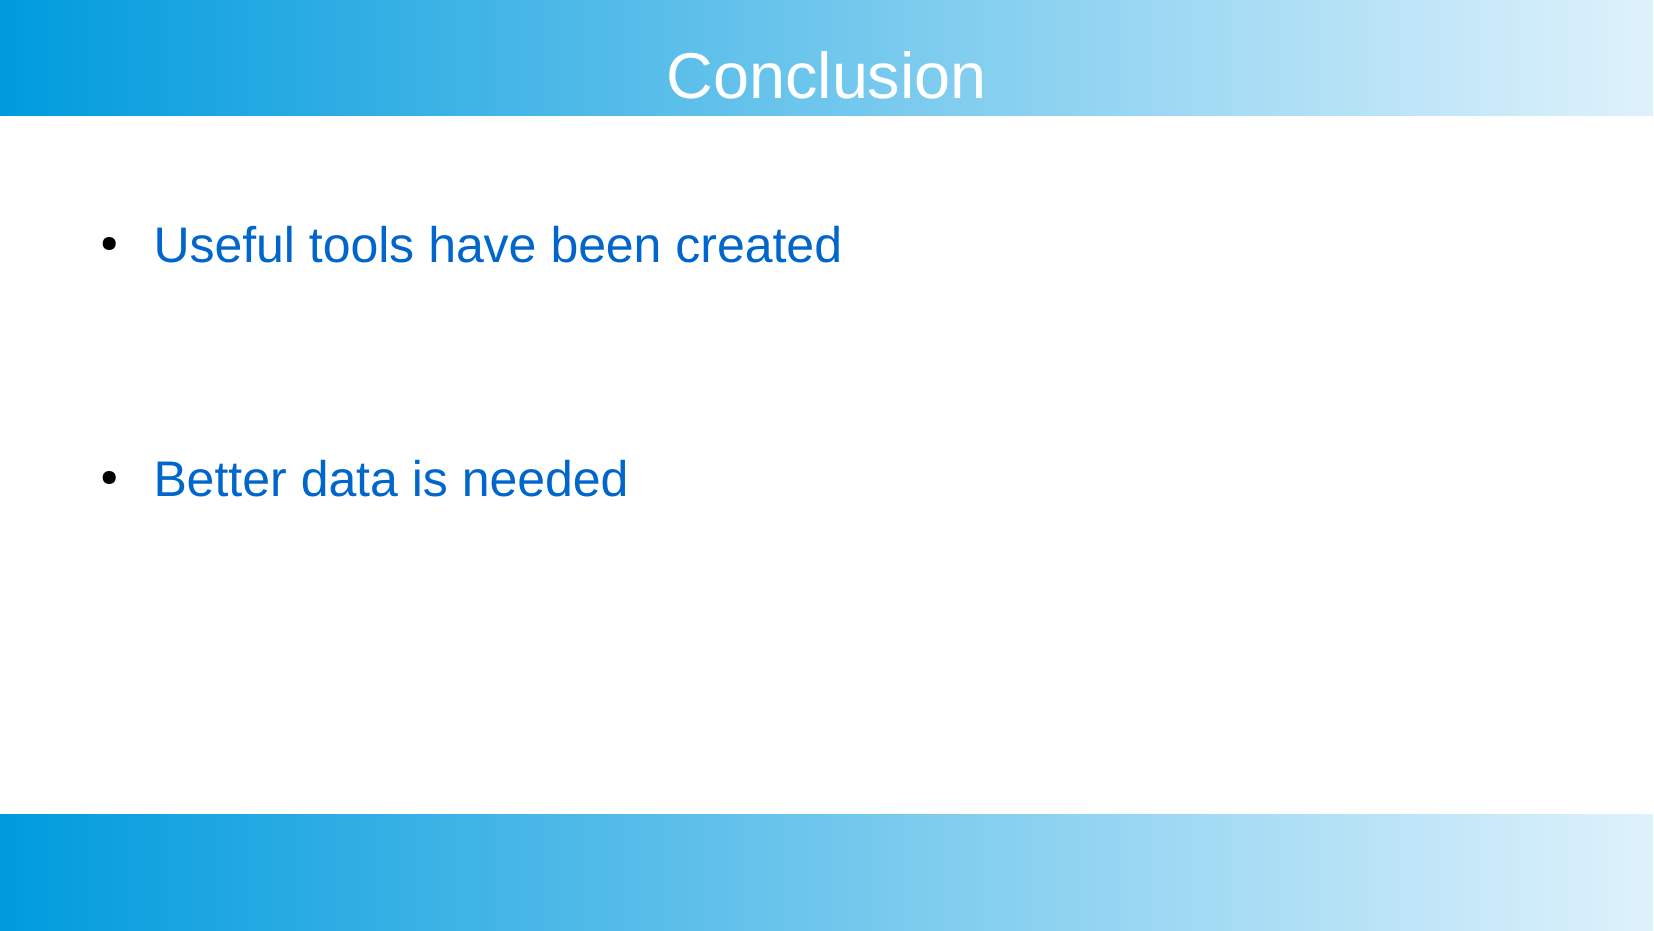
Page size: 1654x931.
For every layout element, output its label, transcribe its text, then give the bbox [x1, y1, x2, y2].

list Useful tools have been created Better data is needed [82, 217, 1571, 758]
title Conclusion [82, 37, 1571, 116]
